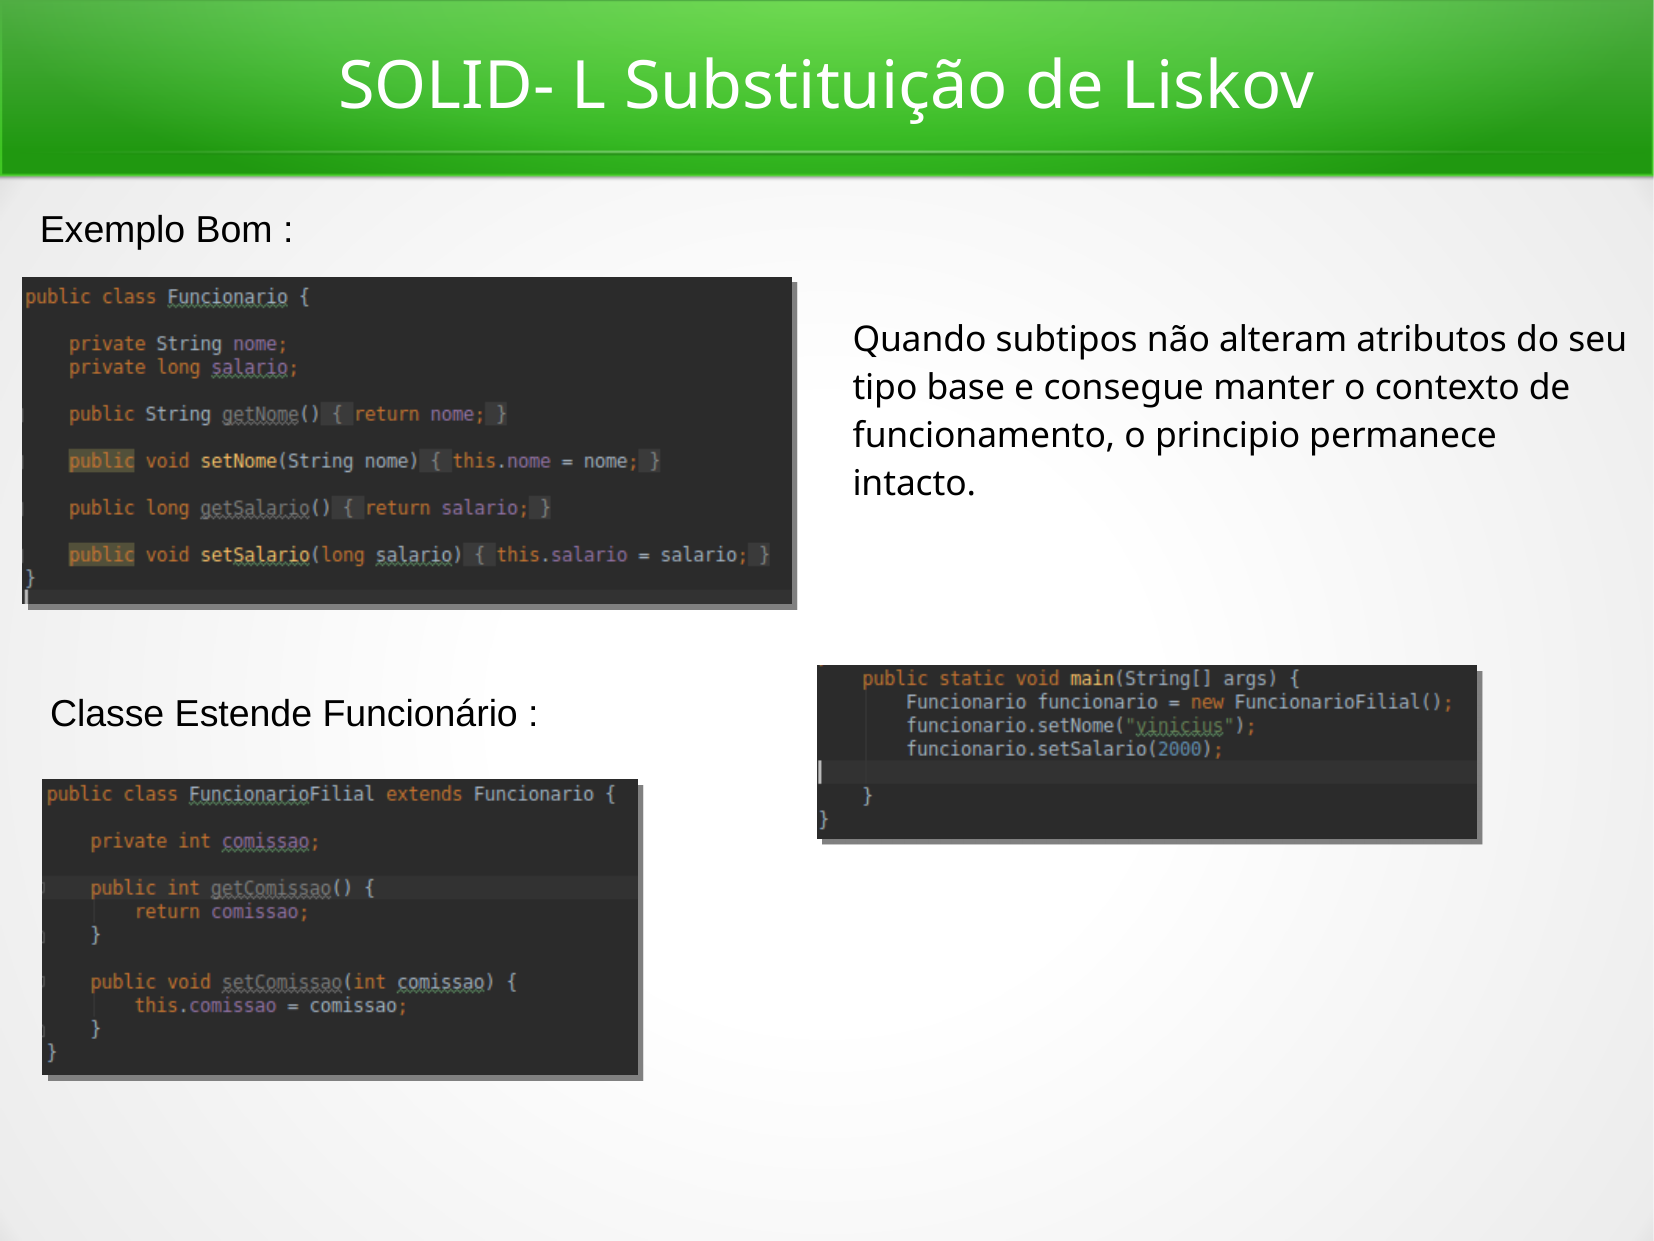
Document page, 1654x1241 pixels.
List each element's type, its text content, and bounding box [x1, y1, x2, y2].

text_box Exemplo Bom : [24, 200, 319, 258]
picture [0, 0, 1654, 1241]
list Quando subtipos não alteram atributos do seu tipo base e consegue manter o contexto de funcionamento, o principio permanece intacto. [814, 313, 1630, 508]
text_box Classe Estende Funcionário : [35, 685, 554, 742]
title SOLID- L Substituição de Liskov [82, 11, 1571, 154]
